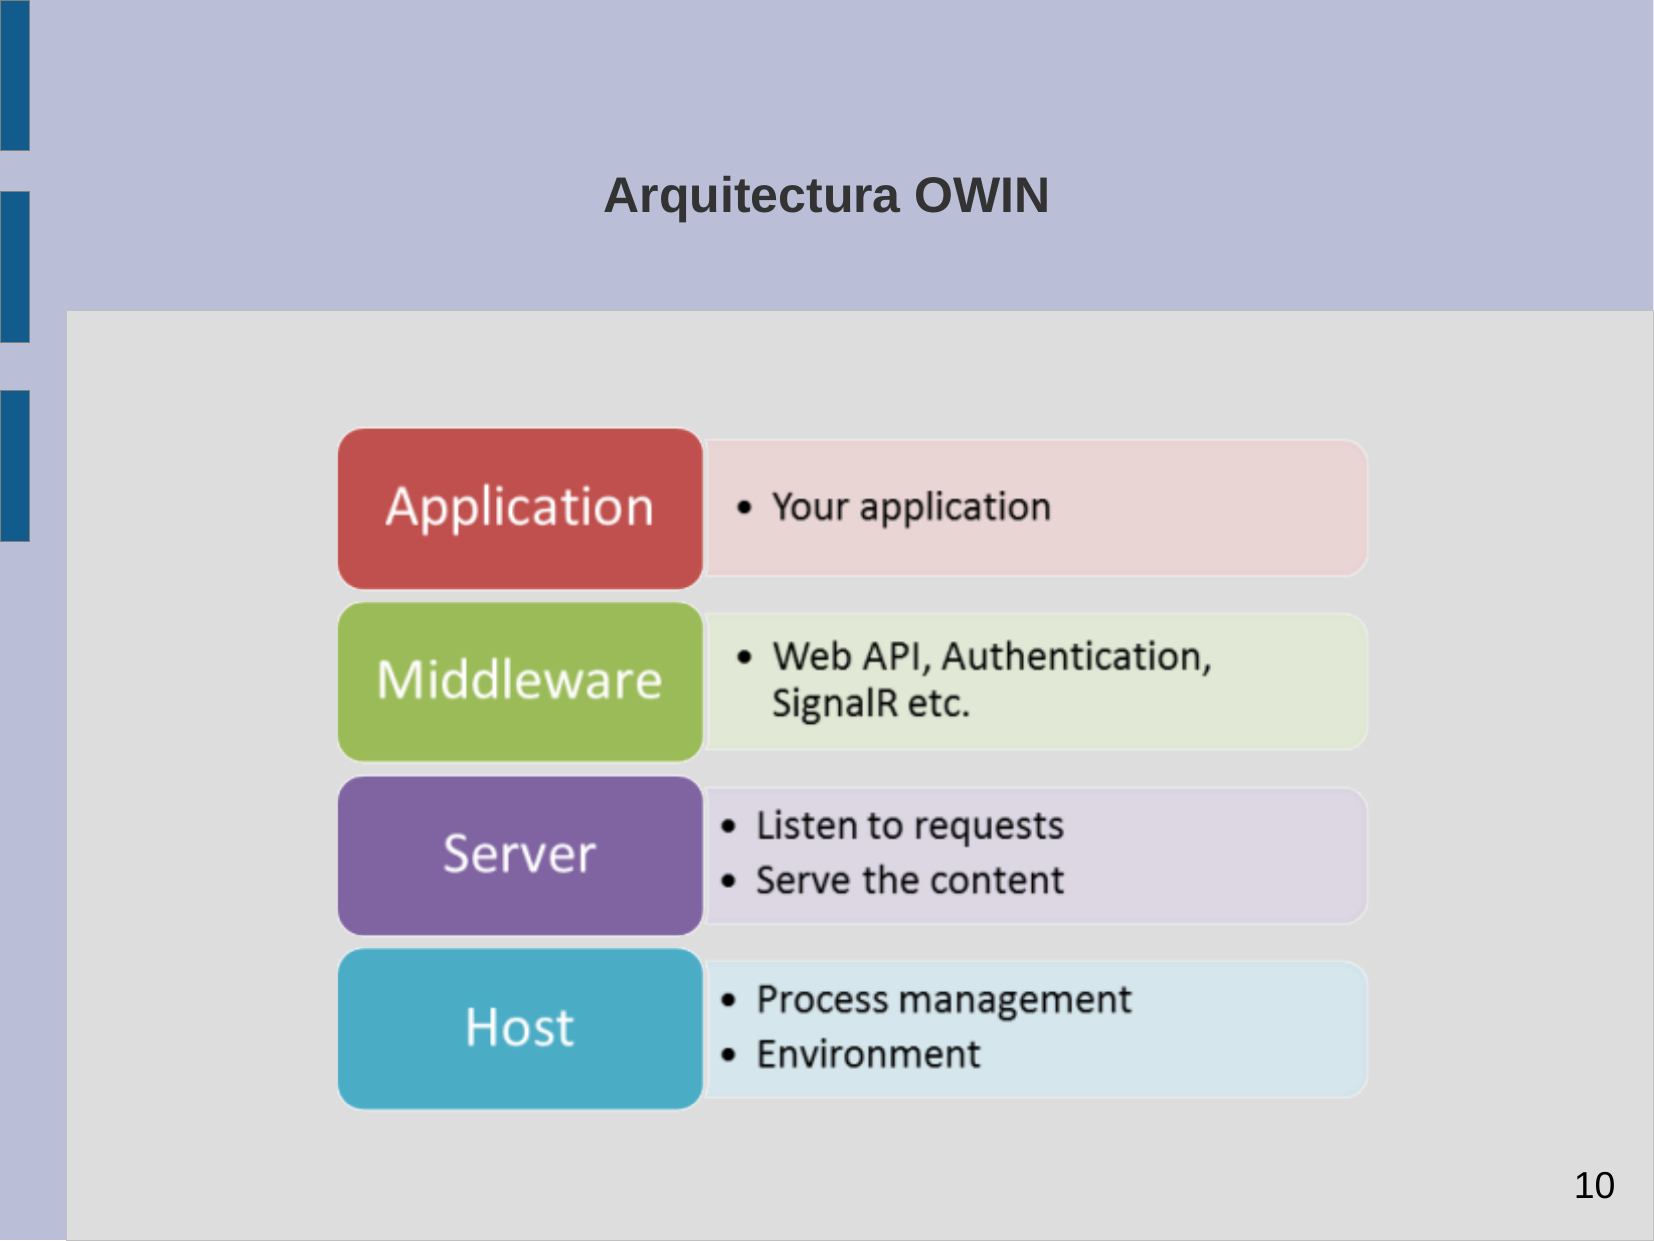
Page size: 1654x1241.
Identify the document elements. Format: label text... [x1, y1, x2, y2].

text_box <número> [973, 1157, 1631, 1229]
picture [322, 419, 1386, 1121]
title Arquitectura OWIN [121, 91, 1534, 299]
